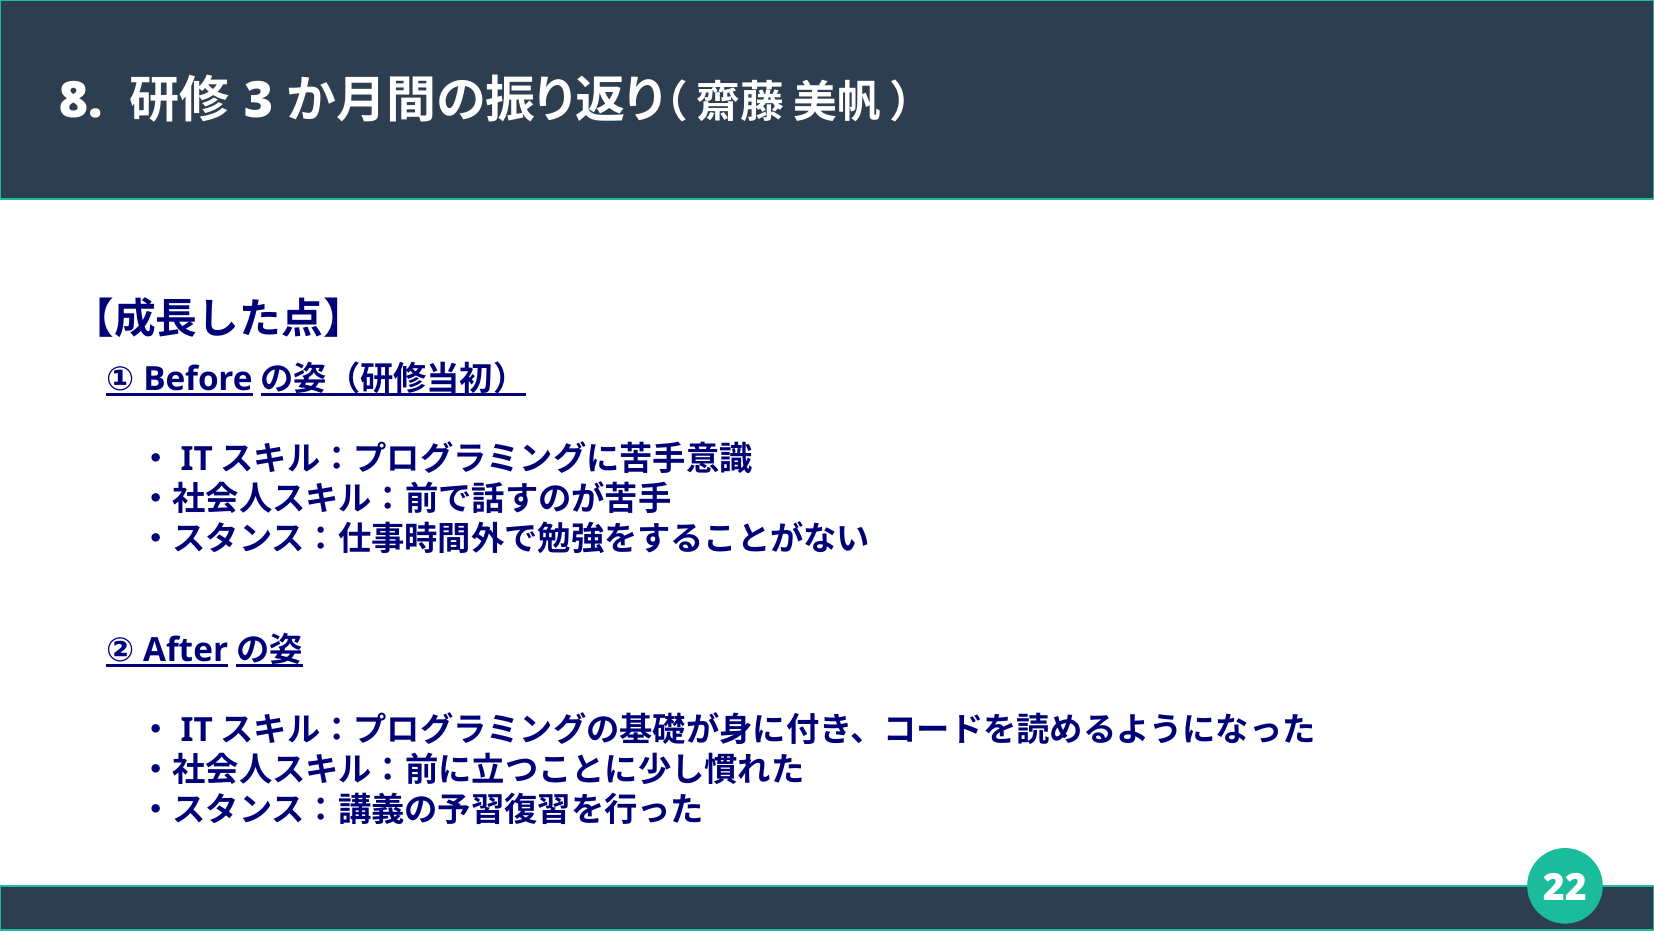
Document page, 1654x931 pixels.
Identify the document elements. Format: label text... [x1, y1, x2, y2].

text_box ② Afterの姿 ・ITスキル：プログラミングの基礎が身に付き、コードを読めるようになった ・社会人スキル：前に立つことに少し慣れた ・スタンス：講義の予習復習を行った [88, 619, 1565, 837]
title 8. 研修3か月間の振り返り（ 齋藤 美帆 ） [59, 37, 1595, 156]
text_box ① Beforeの姿（研修当初） ・ITスキル：プログラミングに苦手意識 ・社会人スキル：前で話すのが苦手 ・スタンス：仕事時間外で勉強をすることがない [88, 348, 1565, 566]
text_box 【成長した点】 [57, 271, 1535, 357]
